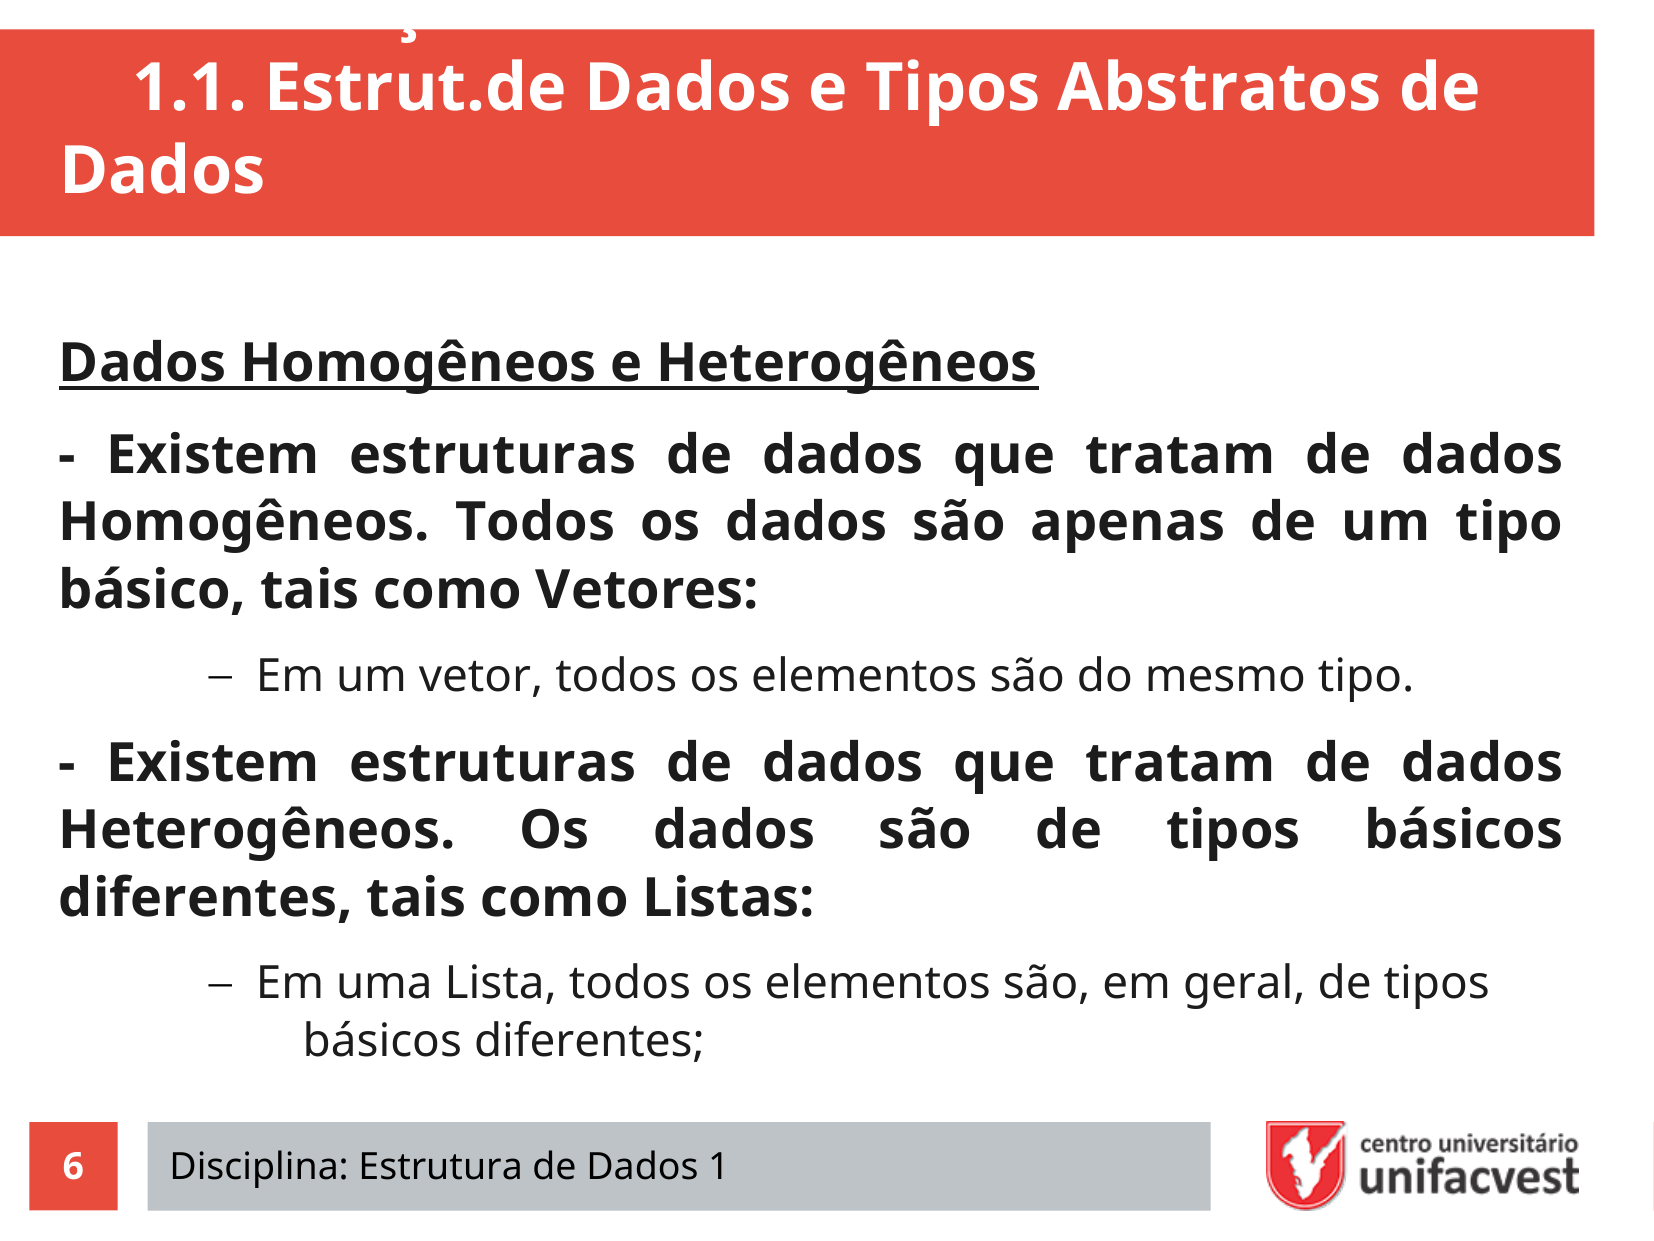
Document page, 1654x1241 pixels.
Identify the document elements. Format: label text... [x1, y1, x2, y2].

text_box Disciplina: Estrutura de Dados 1 [154, 1132, 1205, 1196]
picture [1266, 1121, 1579, 1211]
text_box [1238, 1120, 1654, 1212]
list Dados Homogêneos e Heterogêneos - Existem estruturas de dados que tratam de dados Homogêneos. Todos os dados são apenas de um tipo básico, tais como Vetores: Em um vetor, todos os elementos são do mesmo tipo. - Existem estruturas de dados que tratam de dados Heterogêneos. Os dados são de tipos básicos diferentes, tais como Listas: Em uma Lista, todos os elementos são, em geral, de tipos básicos diferentes; [59, 324, 1566, 1093]
title 1. Introdução 1.1. Estrut.de Dados e Tipos Abstratos de Dados [59, 59, 1595, 207]
